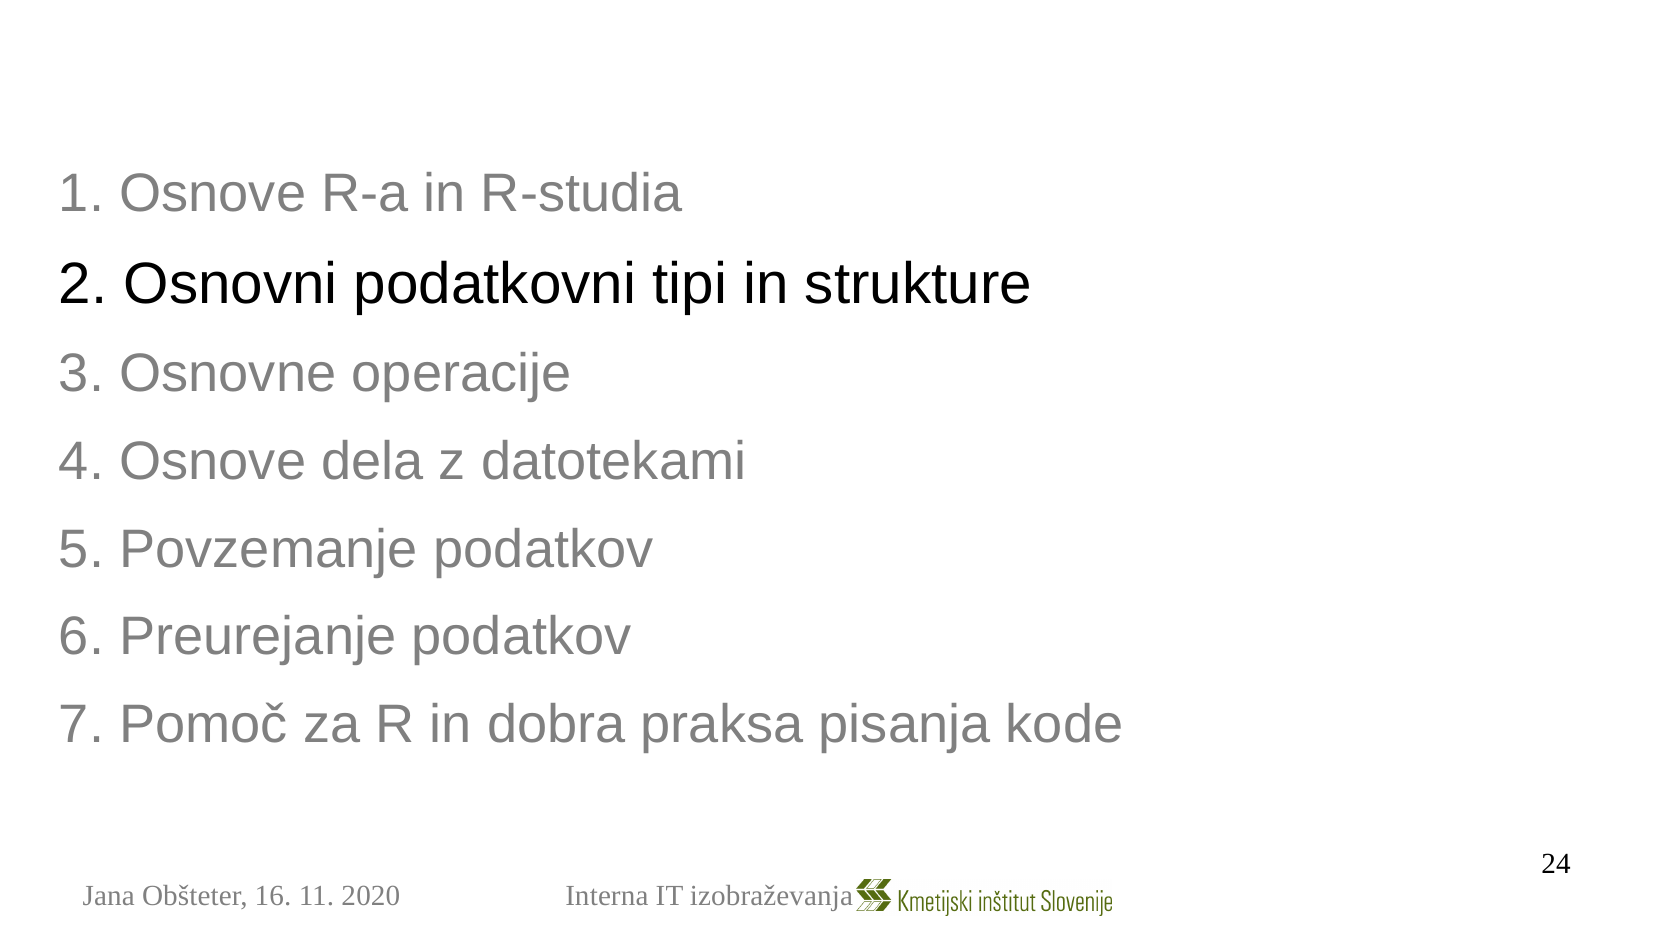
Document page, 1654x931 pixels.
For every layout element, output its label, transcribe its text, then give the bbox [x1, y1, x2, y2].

list 1. Osnove R-a in R-studia 2. Osnovni podatkovni tipi in strukture 3. Osnovne operacije 4. Osnove dela z datotekami 5. Povzemanje podatkov 6. Preurejanje podatkov 7. Pomoč za R in dobra praksa pisanja kode [59, 153, 1619, 815]
picture [856, 879, 1112, 916]
